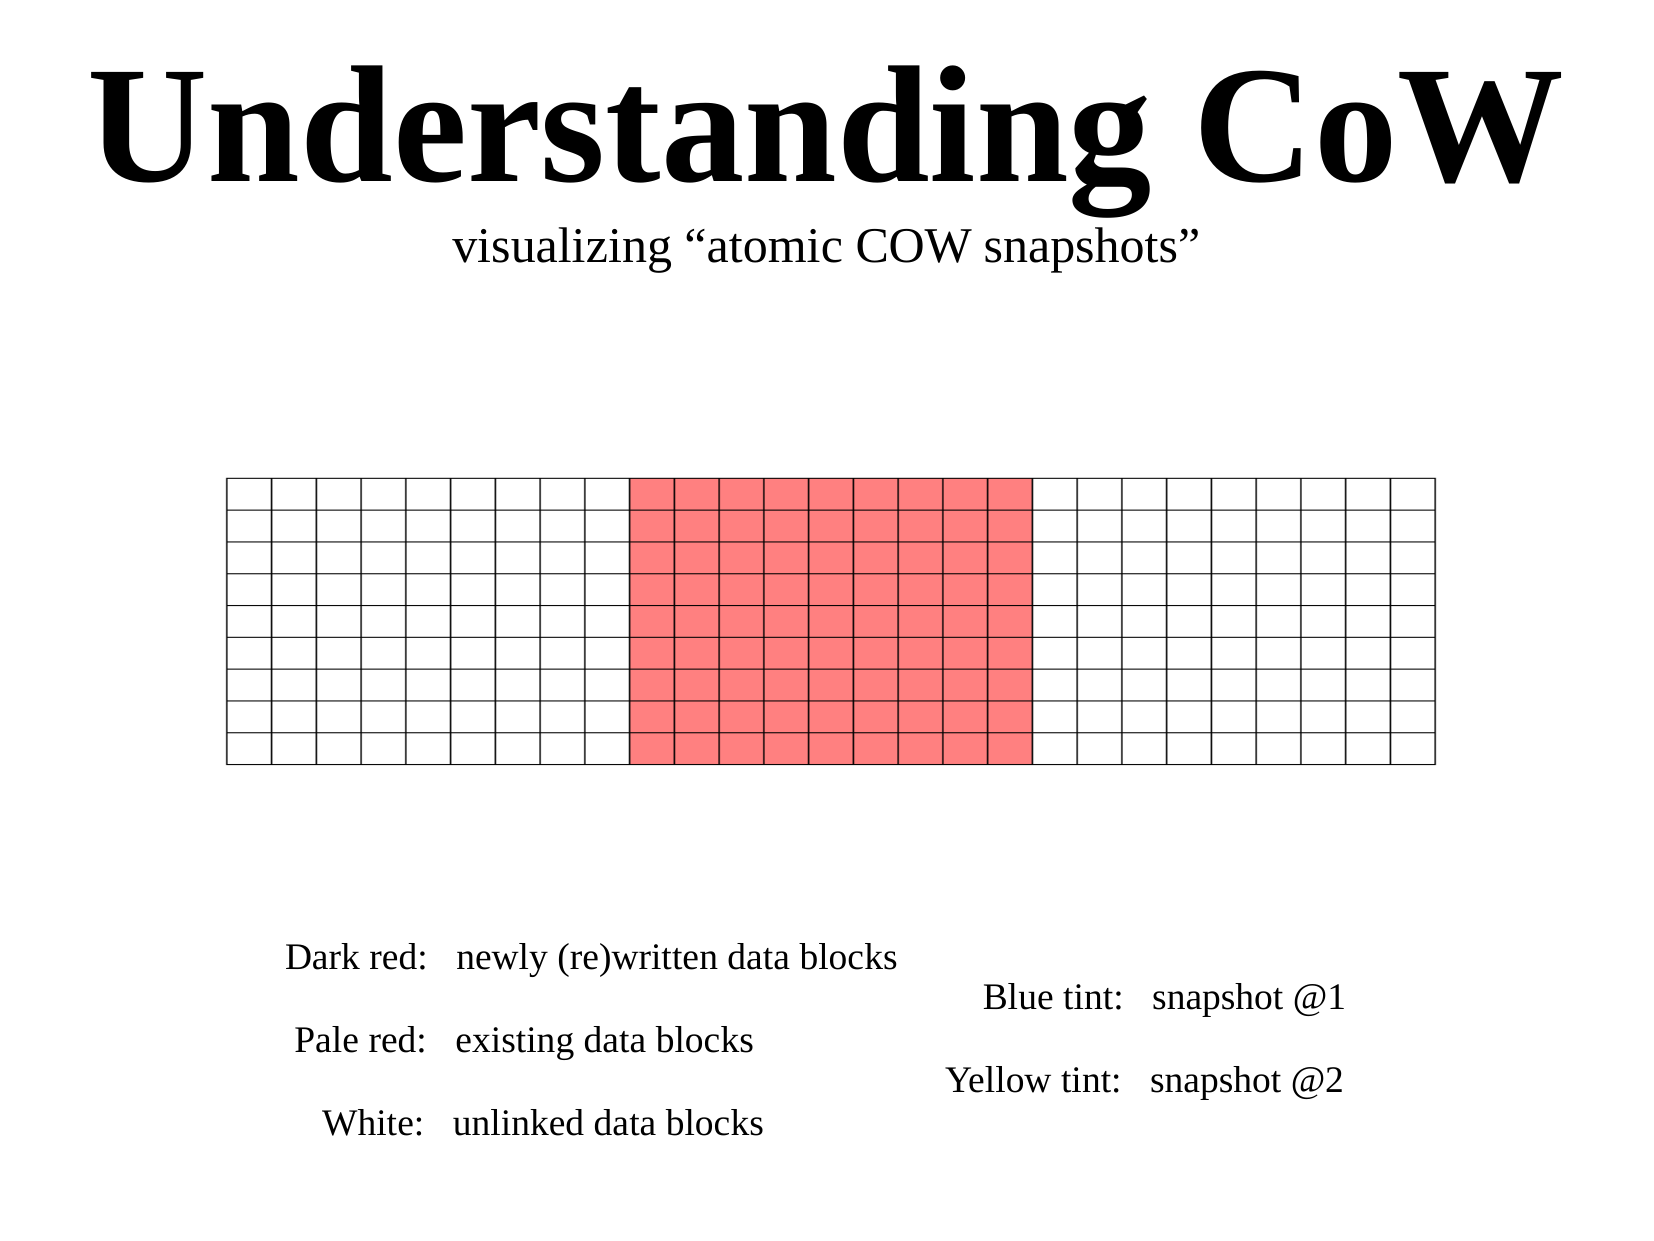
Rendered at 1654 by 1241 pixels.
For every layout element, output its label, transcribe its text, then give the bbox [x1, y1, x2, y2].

title Dark red: newly (re)written data blocks Pale red: existing data blocks White: unlinked data blocks [285, 935, 1126, 1144]
title Blue tint: snapshot @1 Yellow tint: snapshot @2 [945, 934, 1654, 1143]
picture [198, 410, 1466, 834]
title Understanding CoW visualizing “atomic COW snapshots” [82, 33, 1571, 273]
